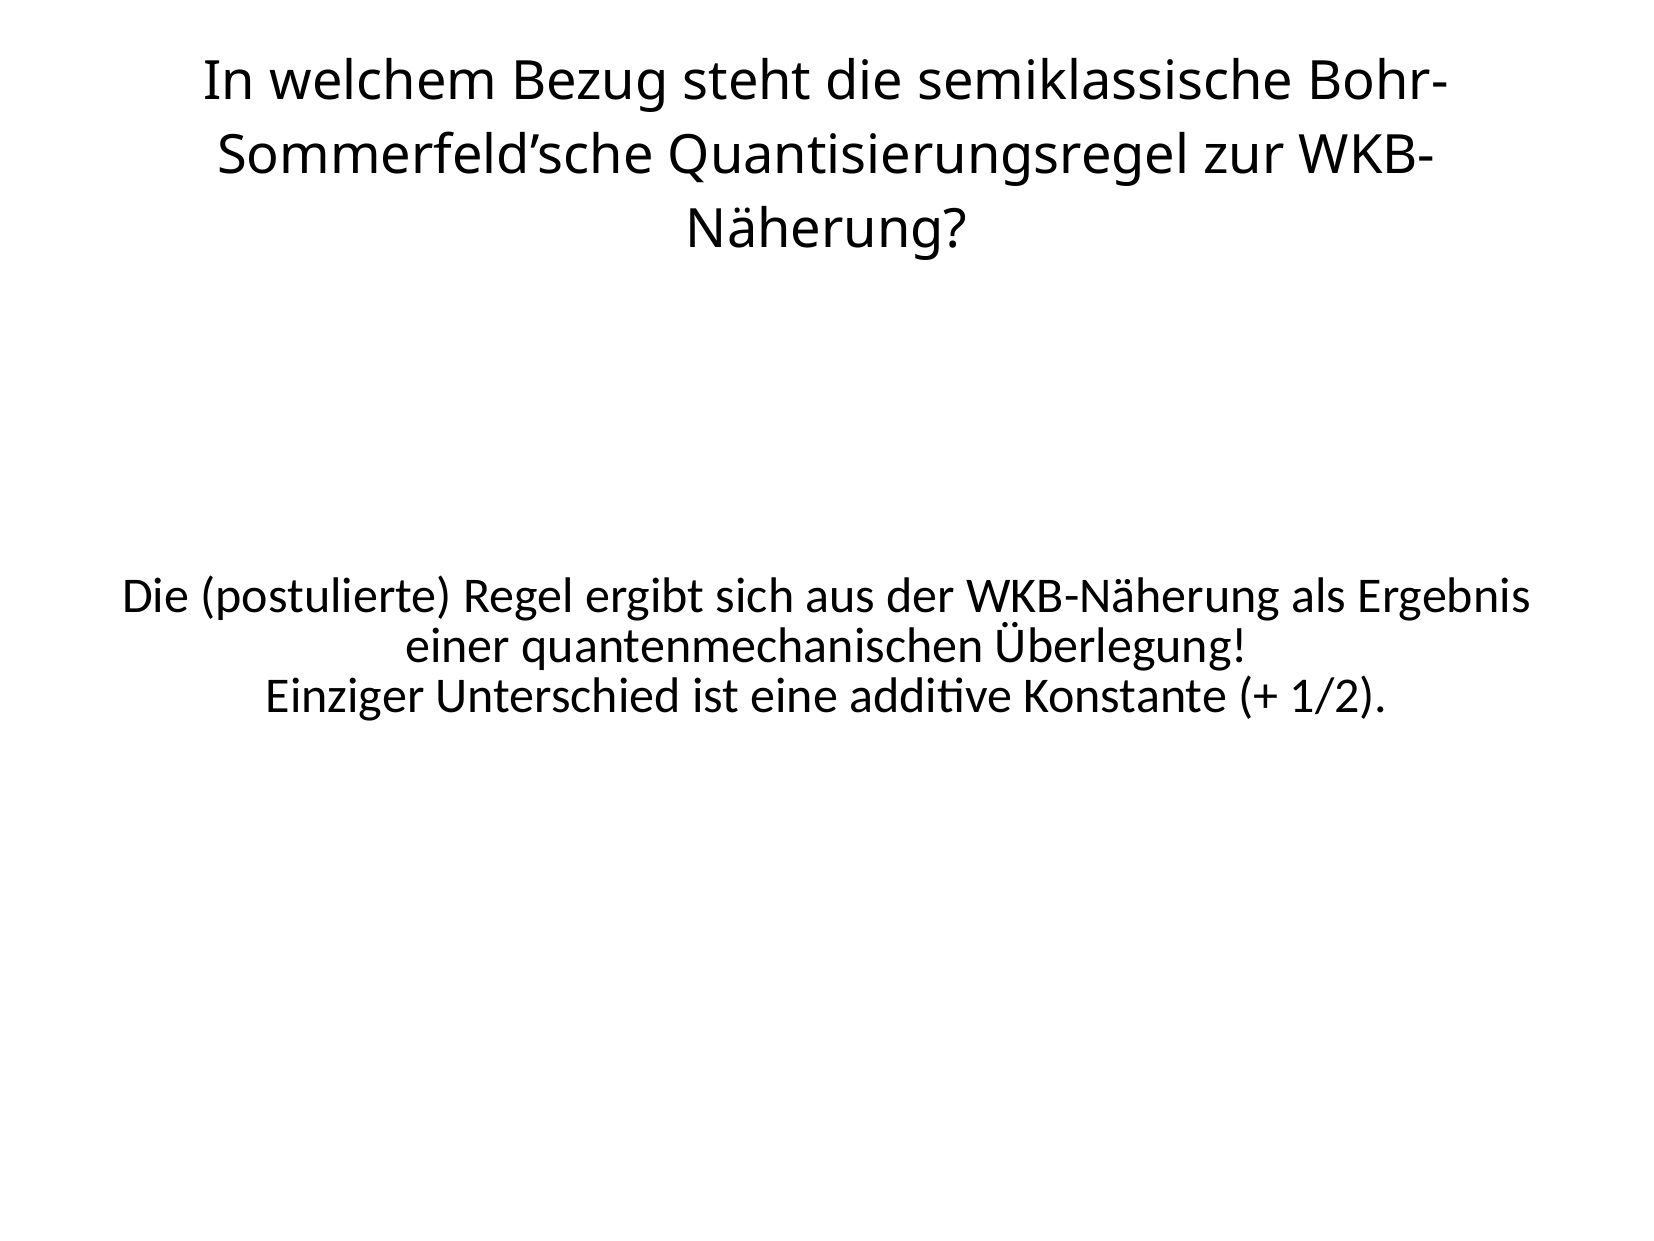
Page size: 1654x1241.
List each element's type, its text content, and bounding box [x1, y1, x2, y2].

subtitle Die (postulierte) Regel ergibt sich aus der WKB-Näherung als Ergebnis einer quantenmechanischen Überlegung! Einziger Unterschied ist eine additive Konstante (+ 1/2). [82, 290, 1571, 1010]
title In welchem Bezug steht die semiklassische Bohr-Sommerfeld’sche Quantisierungsregel zur WKB-Näherung? [82, 49, 1571, 257]
